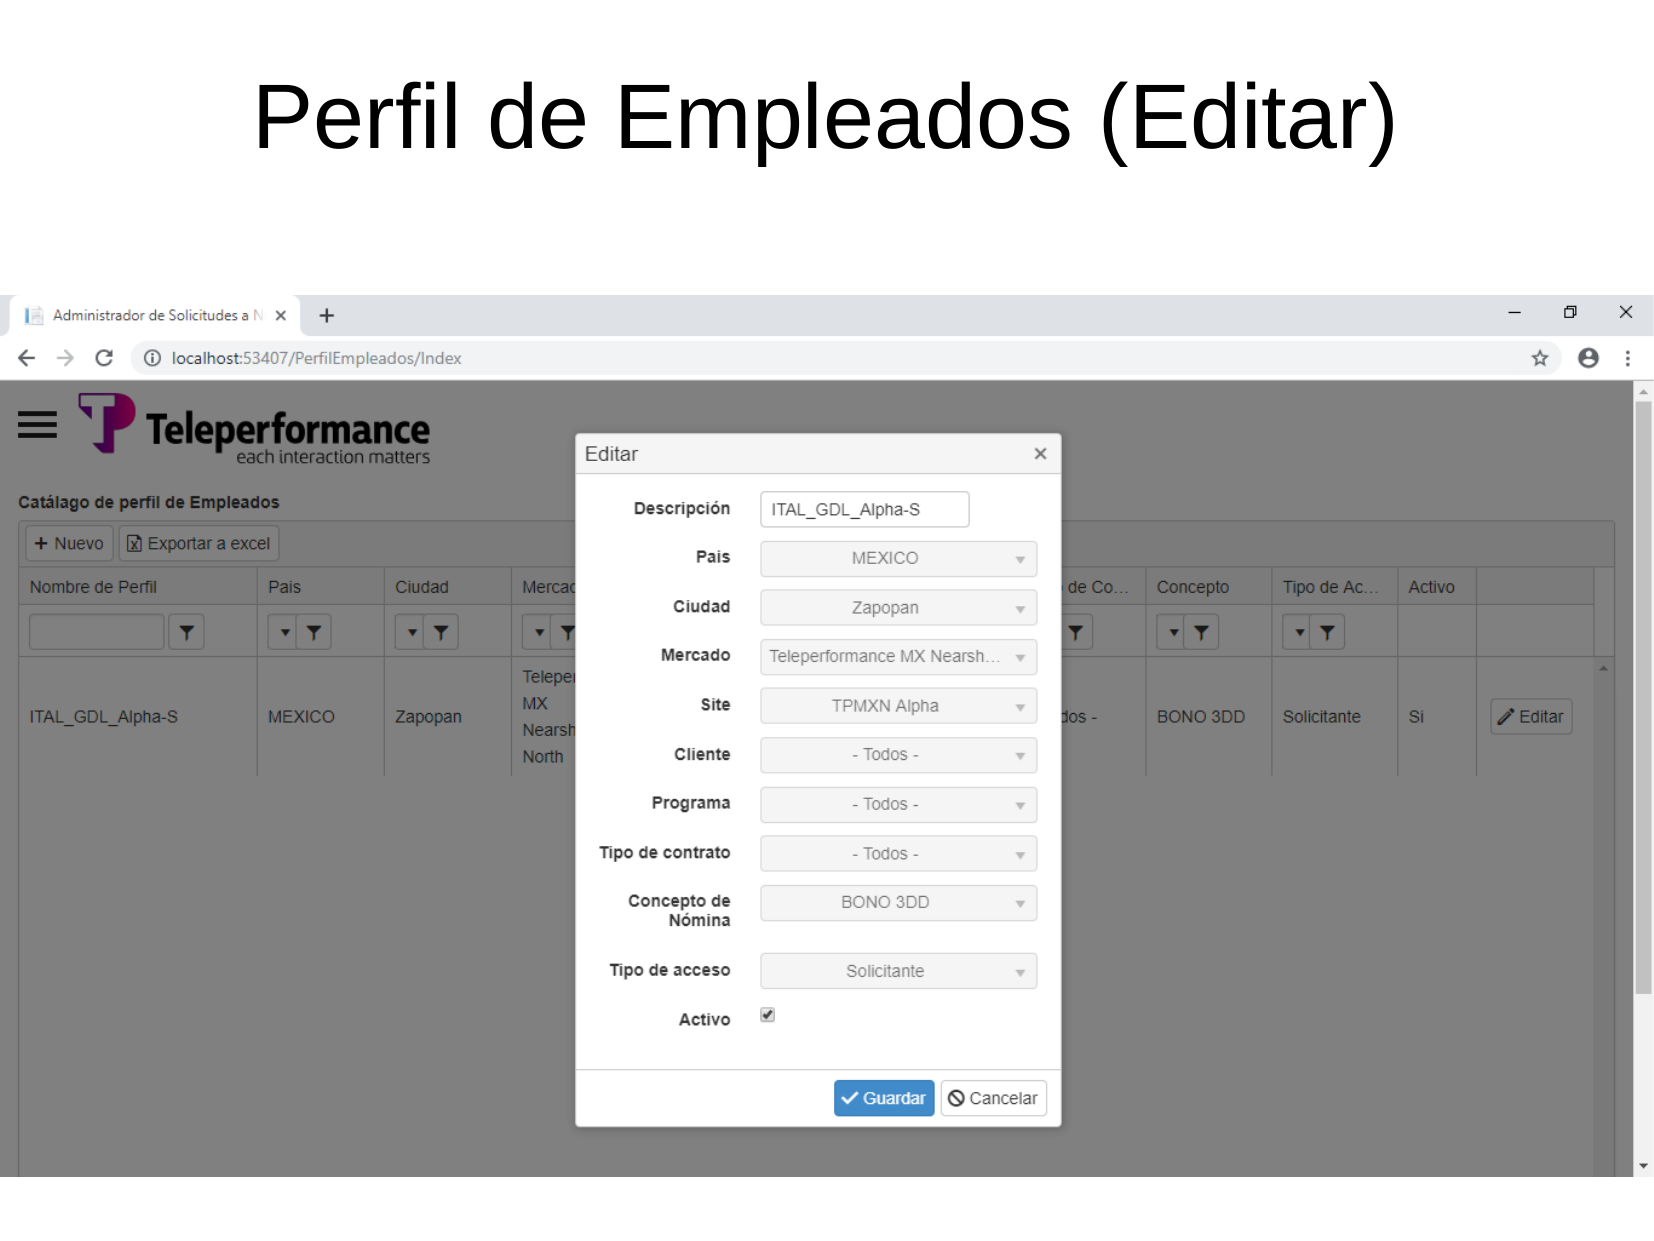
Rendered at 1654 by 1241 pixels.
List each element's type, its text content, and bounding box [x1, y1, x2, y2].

title Perfil de Empleados (Editar) [82, 49, 1571, 257]
picture [0, 295, 1654, 1177]
